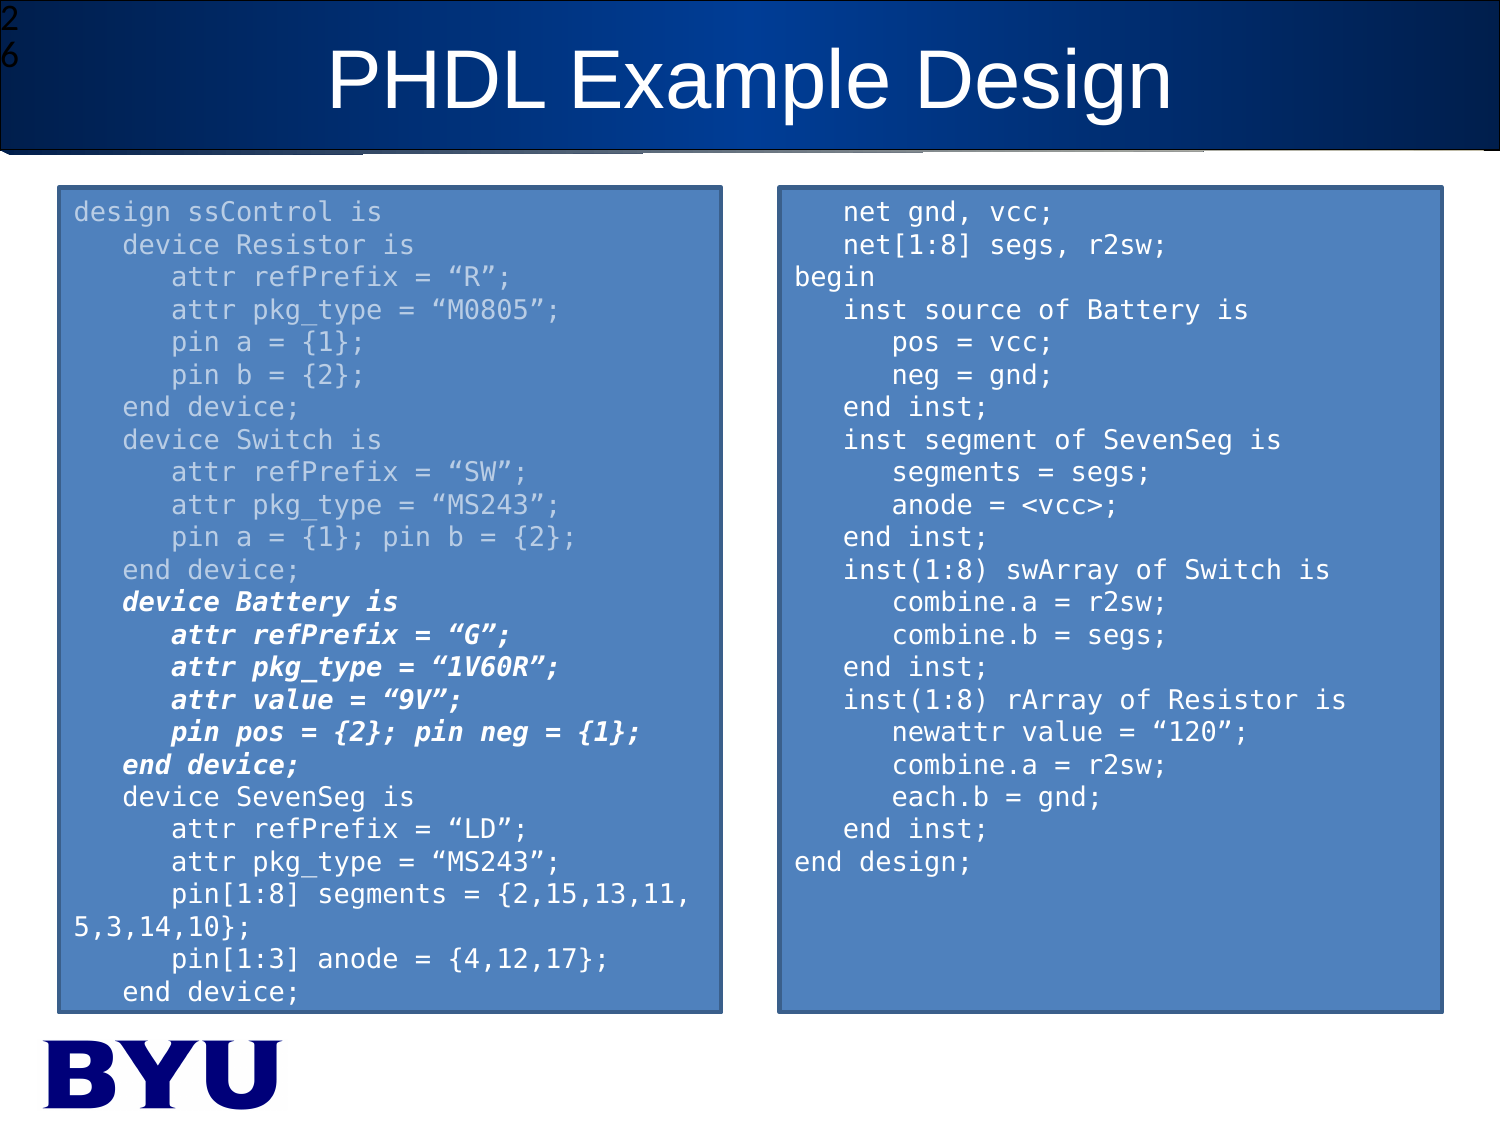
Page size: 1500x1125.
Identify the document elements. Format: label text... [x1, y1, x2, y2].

picture [37, 1039, 288, 1111]
text_box net gnd, vcc; net[1:8] segs, r2sw; begin inst source of Battery is pos = vcc; neg = gnd; end inst; inst segment of SevenSeg is segments = segs; anode = <vcc>; end inst; inst(1:8) swArray of Switch is combine.a = r2sw; combine.b = segs; end inst; inst(1:8) rArray of Resistor is newattr value = “120”; combine.a = r2sw; each.b = gnd; end inst; end design; [779, 187, 1442, 1013]
text_box design ssControl is device Resistor is attr refPrefix = “R”; attr pkg_type = “M0805”; pin a = {1}; pin b = {2}; end device; device Switch is attr refPrefix = “SW”; attr pkg_type = “MS243”; pin a = {1}; pin b = {2}; end device; device Battery is attr refPrefix = “G”; attr pkg_type = “1V60R”; attr value = “9V”; pin pos = {2}; pin neg = {1}; end device; device SevenSeg is attr refPrefix = “LD”; attr pkg_type = “MS243”; pin[1:8] segments = {2,15,13,11, 5,3,14,10}; pin[1:3] anode = {4,12,17}; end device; [58, 187, 722, 1013]
title PHDL Example Design [75, 0, 1425, 150]
